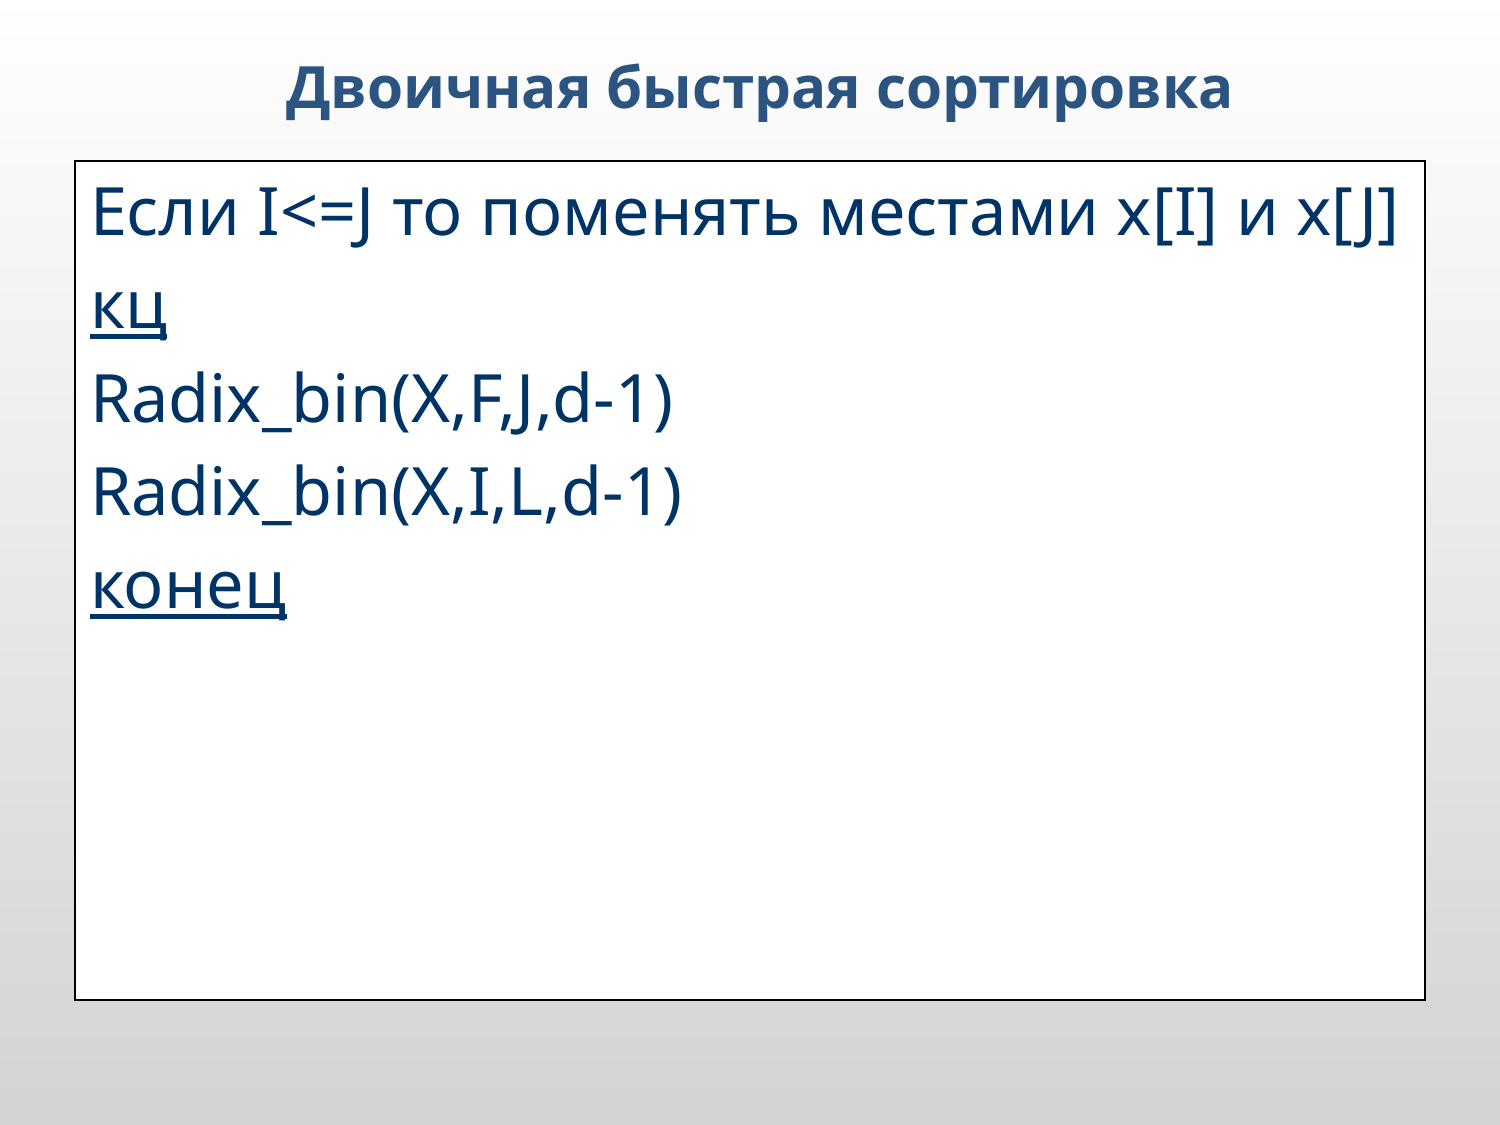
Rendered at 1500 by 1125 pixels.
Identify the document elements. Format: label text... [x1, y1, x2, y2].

text_box Двоичная быстрая сортировка [85, 47, 1436, 123]
list Если I<=J то поменять местами x[I] и x[J] кц Radix_bin(X,F,J,d-1) Radix_bin(X,I,L,d-1) конец [75, 161, 1425, 1000]
